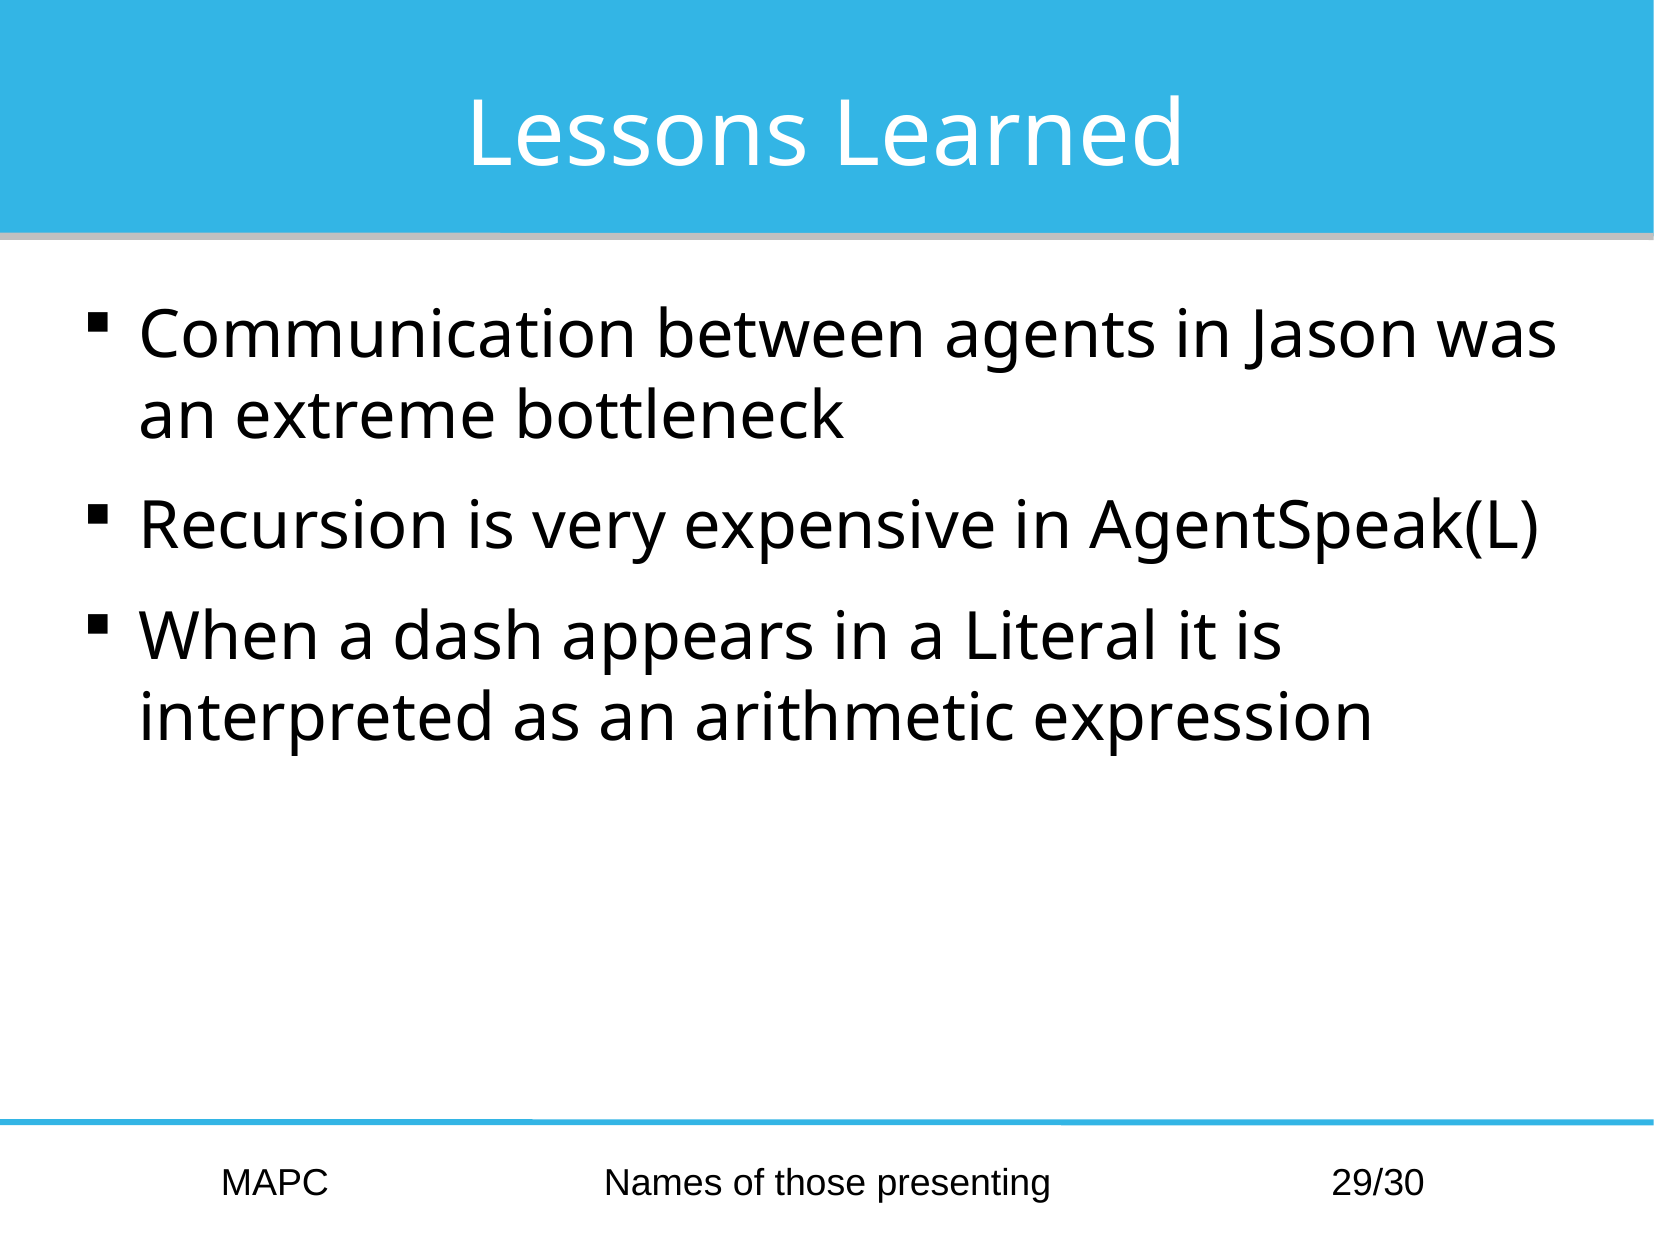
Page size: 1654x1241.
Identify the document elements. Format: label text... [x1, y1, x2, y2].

title Lessons Learned [82, 49, 1571, 207]
list Communication between agents in Jason was an extreme bottleneck Recursion is very expensive in AgentSpeak(L) When a dash appears in a Literal it is interpreted as an arithmetic expression [82, 290, 1571, 1109]
